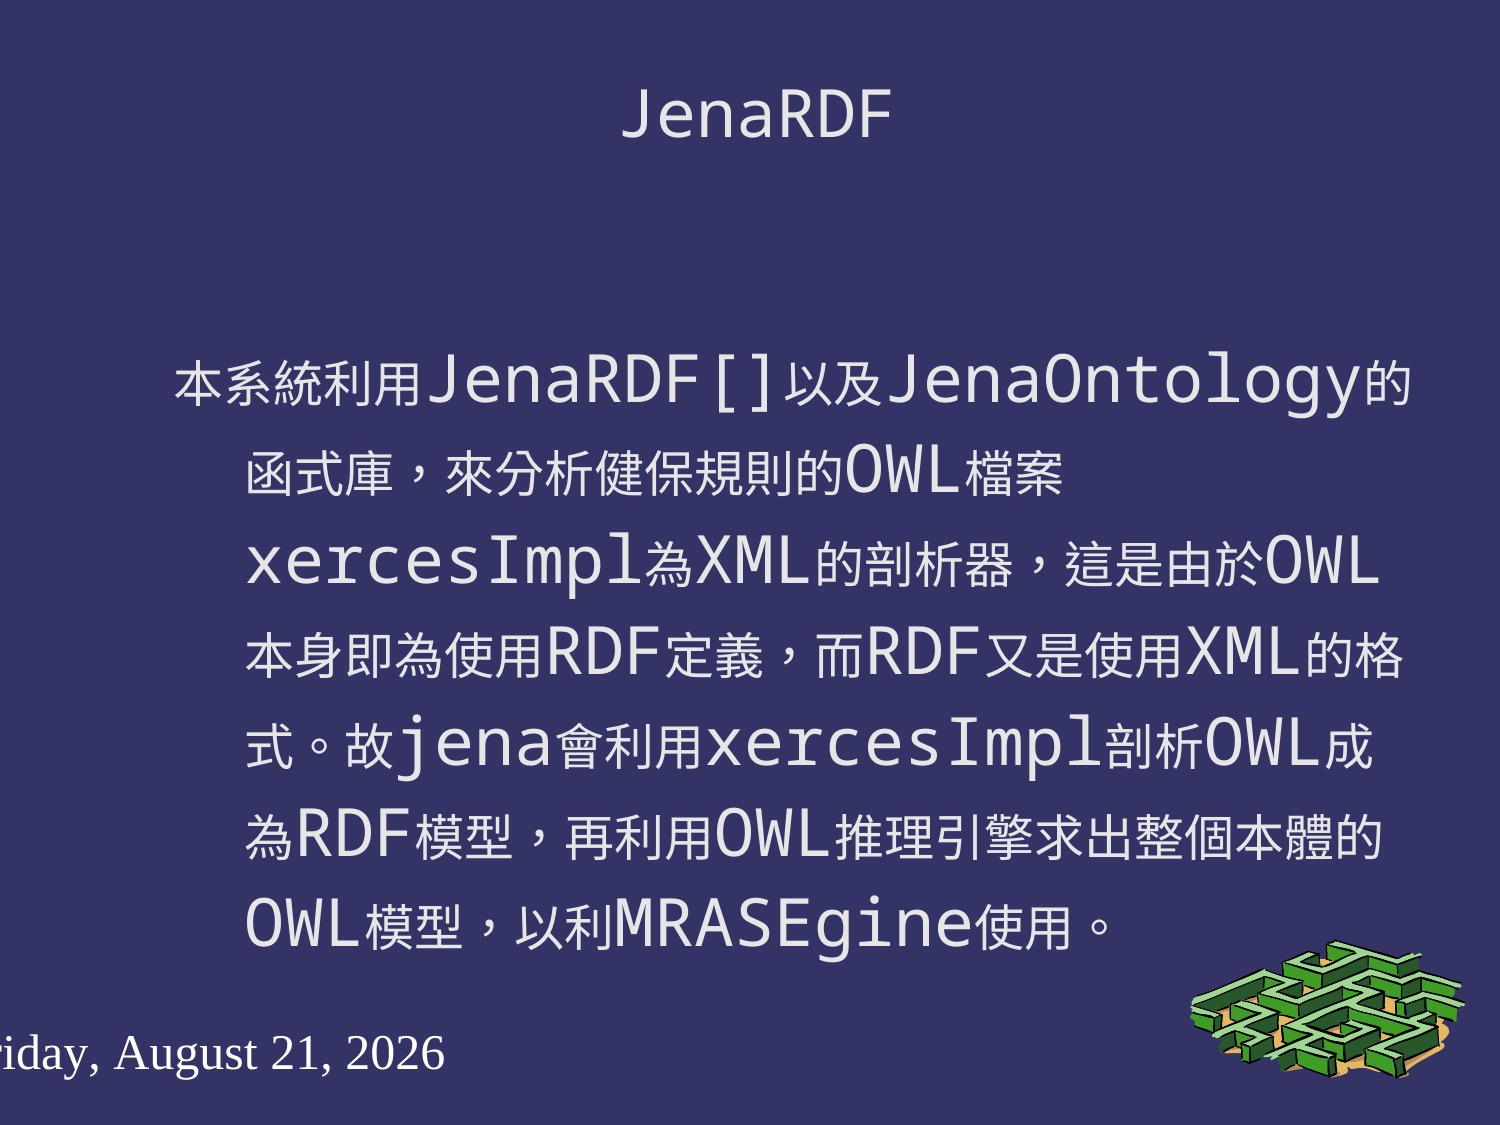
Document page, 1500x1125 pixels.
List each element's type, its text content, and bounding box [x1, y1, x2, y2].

list 本系統利用JenaRDF[]以及JenaOntology的函式庫，來分析健保規則的OWL檔案xercesImpl為XML的剖析器，這是由於OWL本身即為使用RDF定義，而RDF又是使用XML的格式。故jena會利用xercesImpl剖析OWL成為RDF模型，再利用OWL推理引擎求出整個本體的OWL模型，以利MRASEgine使用。 [161, 330, 1424, 1025]
title JenaRDF [110, 24, 1392, 198]
